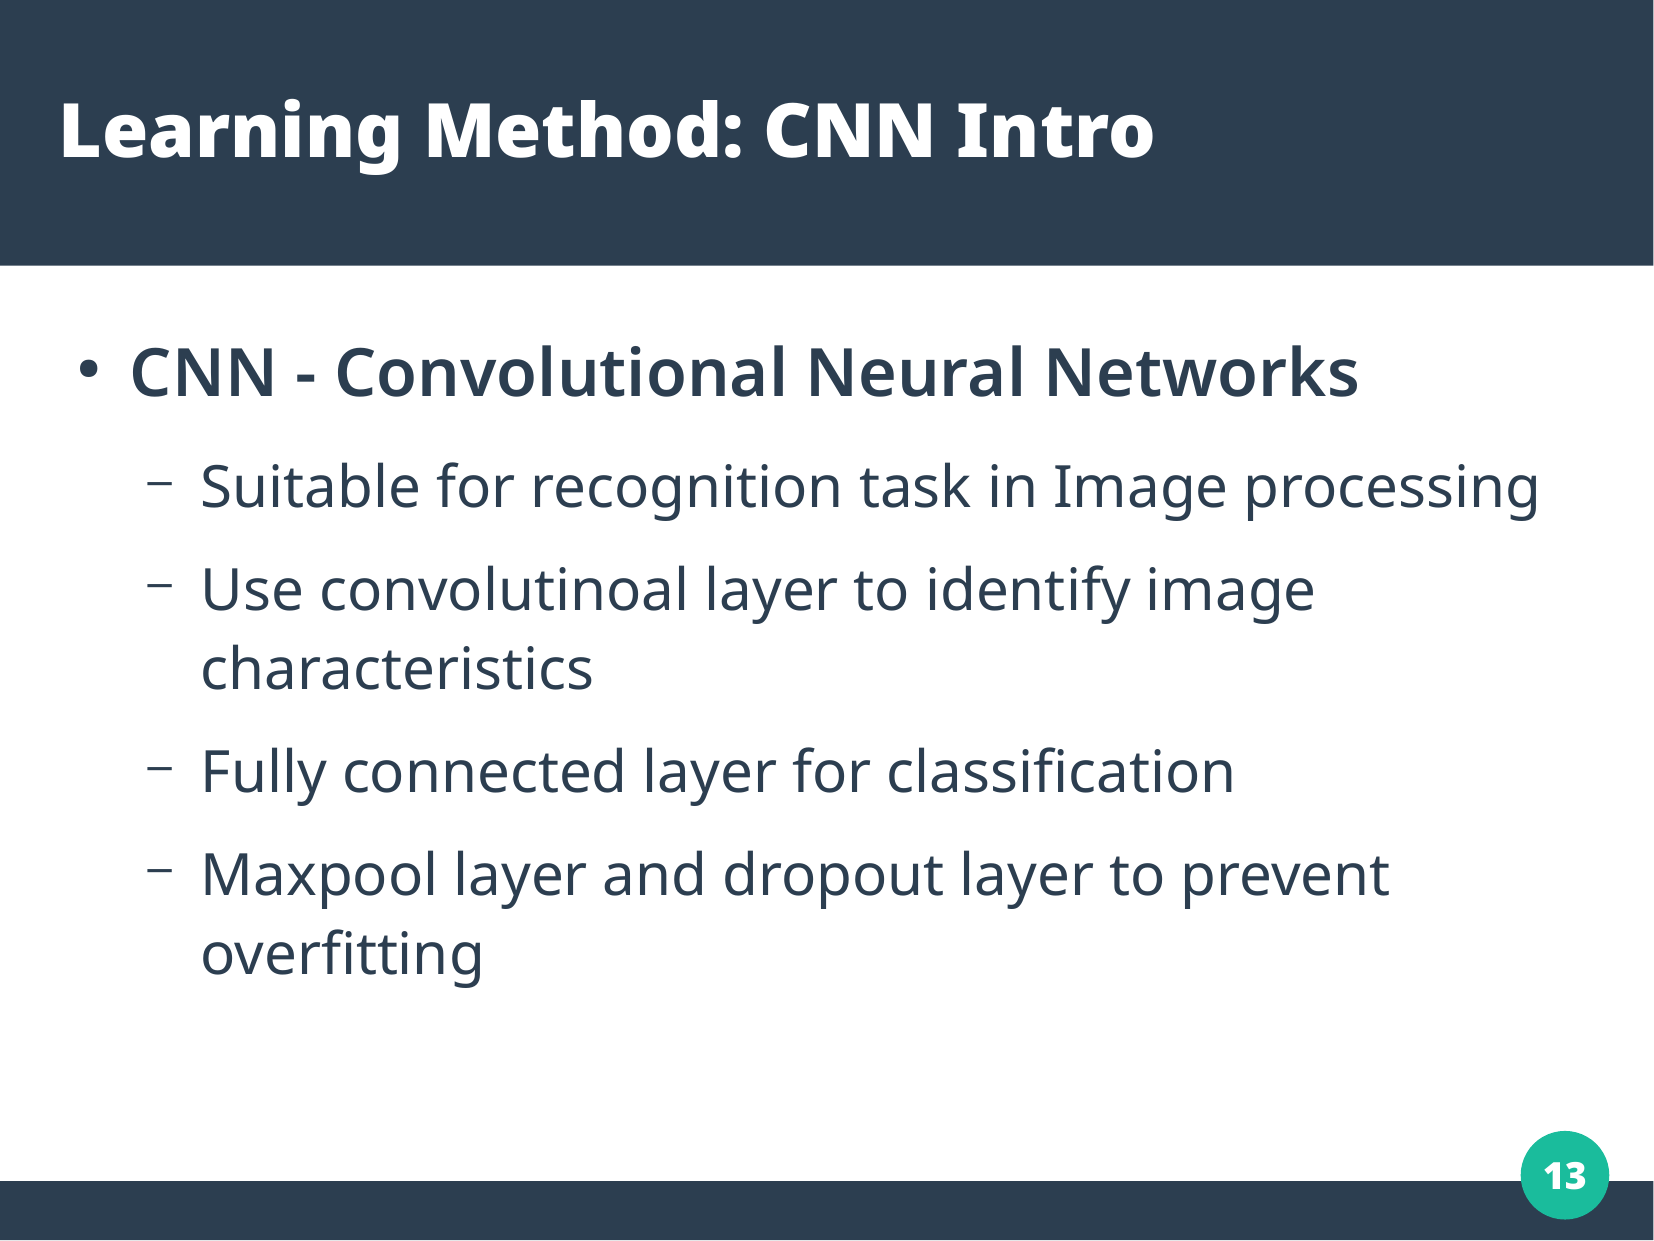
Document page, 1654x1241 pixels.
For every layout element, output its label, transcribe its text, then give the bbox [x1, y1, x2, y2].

list CNN - Convolutional Neural Networks Suitable for recognition task in Image processing Use convolutinoal layer to identify image characteristics Fully connected layer for classification Maxpool layer and dropout layer to prevent overfitting [59, 324, 1595, 1152]
title Learning Method: CNN Intro [59, 49, 1595, 207]
